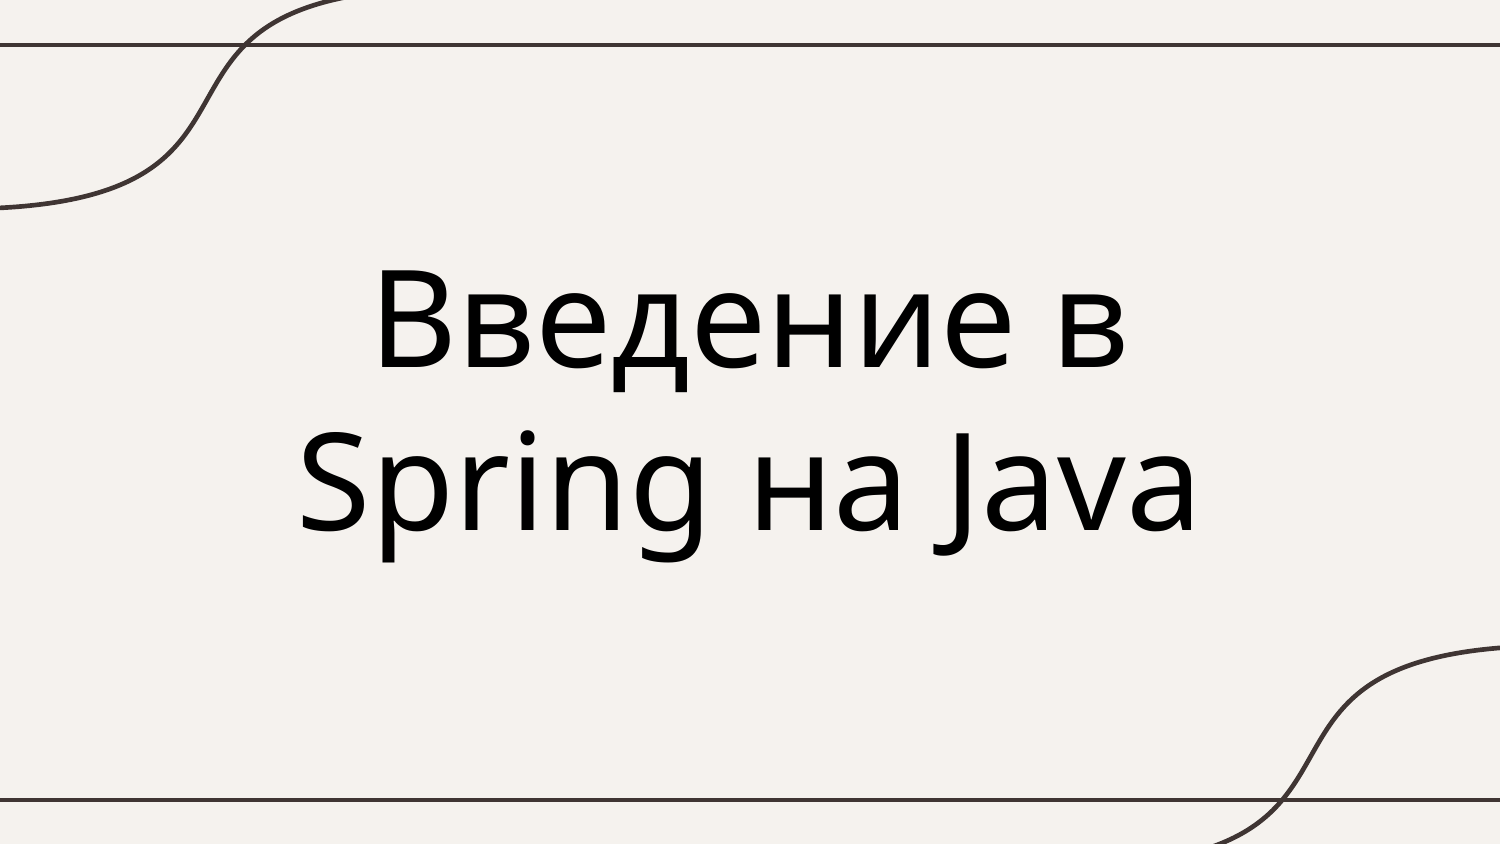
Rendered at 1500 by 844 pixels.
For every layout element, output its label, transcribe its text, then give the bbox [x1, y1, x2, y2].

title Введение в Spring на Java [170, 217, 1330, 554]
